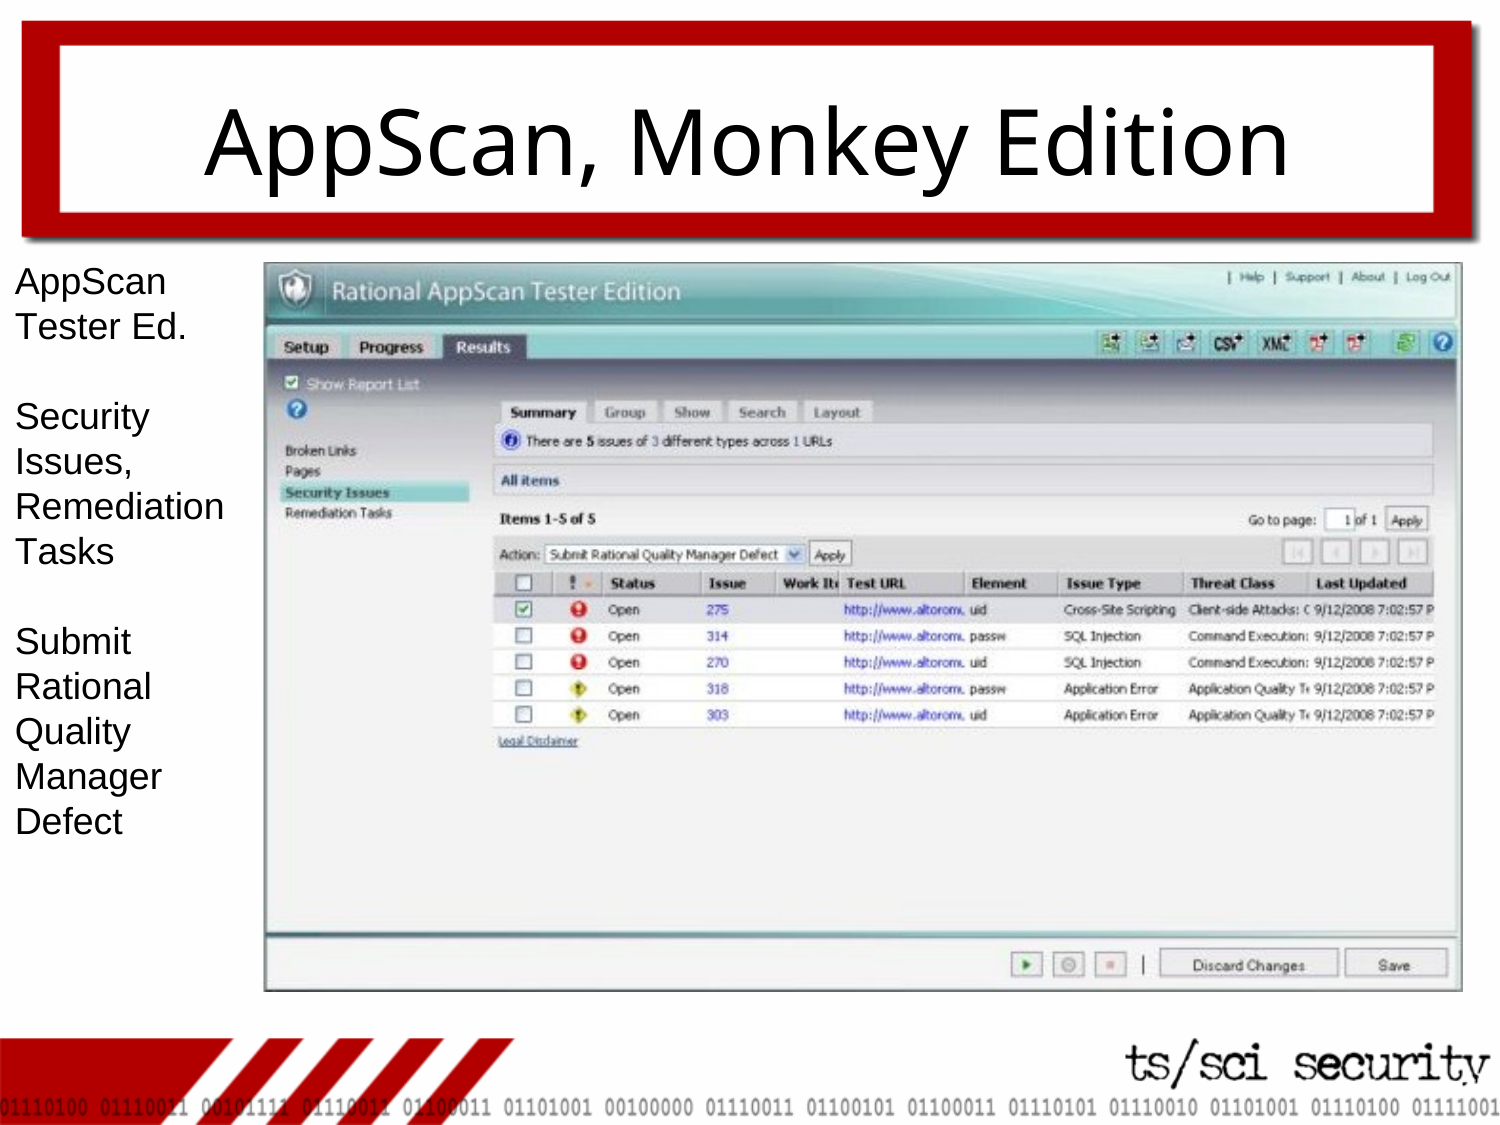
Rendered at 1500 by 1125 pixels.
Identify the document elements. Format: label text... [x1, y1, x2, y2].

picture [0, 0, 1500, 1125]
text_box AppScan Tester Ed. Security Issues, Remediation Tasks Submit Rational Quality Manager Defect [0, 249, 263, 941]
title AppScan, Monkey Edition [75, 21, 1423, 257]
